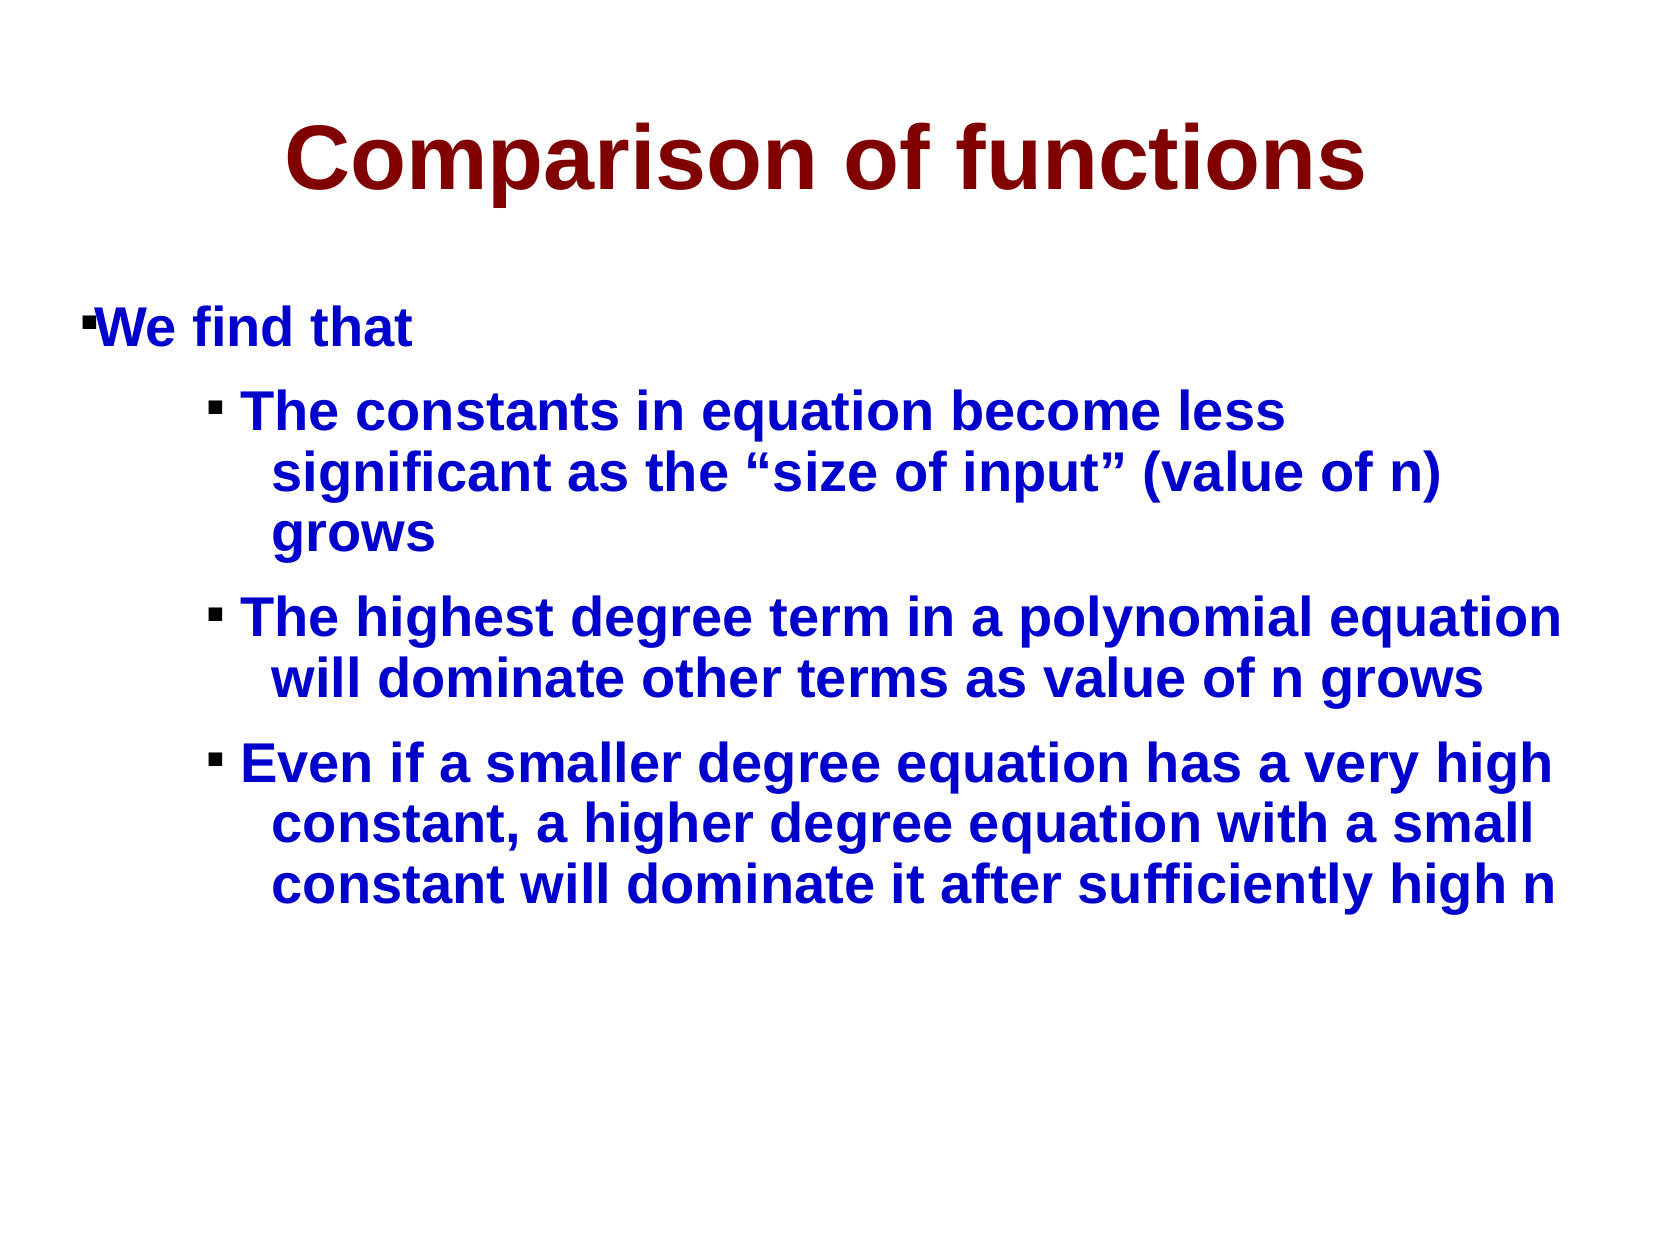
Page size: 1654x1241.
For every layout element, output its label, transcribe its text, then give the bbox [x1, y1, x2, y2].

title Comparison of functions [82, 49, 1571, 257]
list We find that The constants in equation become less significant as the “size of input” (value of n) grows The highest degree term in a polynomial equation will dominate other terms as value of n grows Even if a smaller degree equation has a very high constant, a higher degree equation with a small constant will dominate it after sufficiently high n [82, 290, 1571, 1010]
